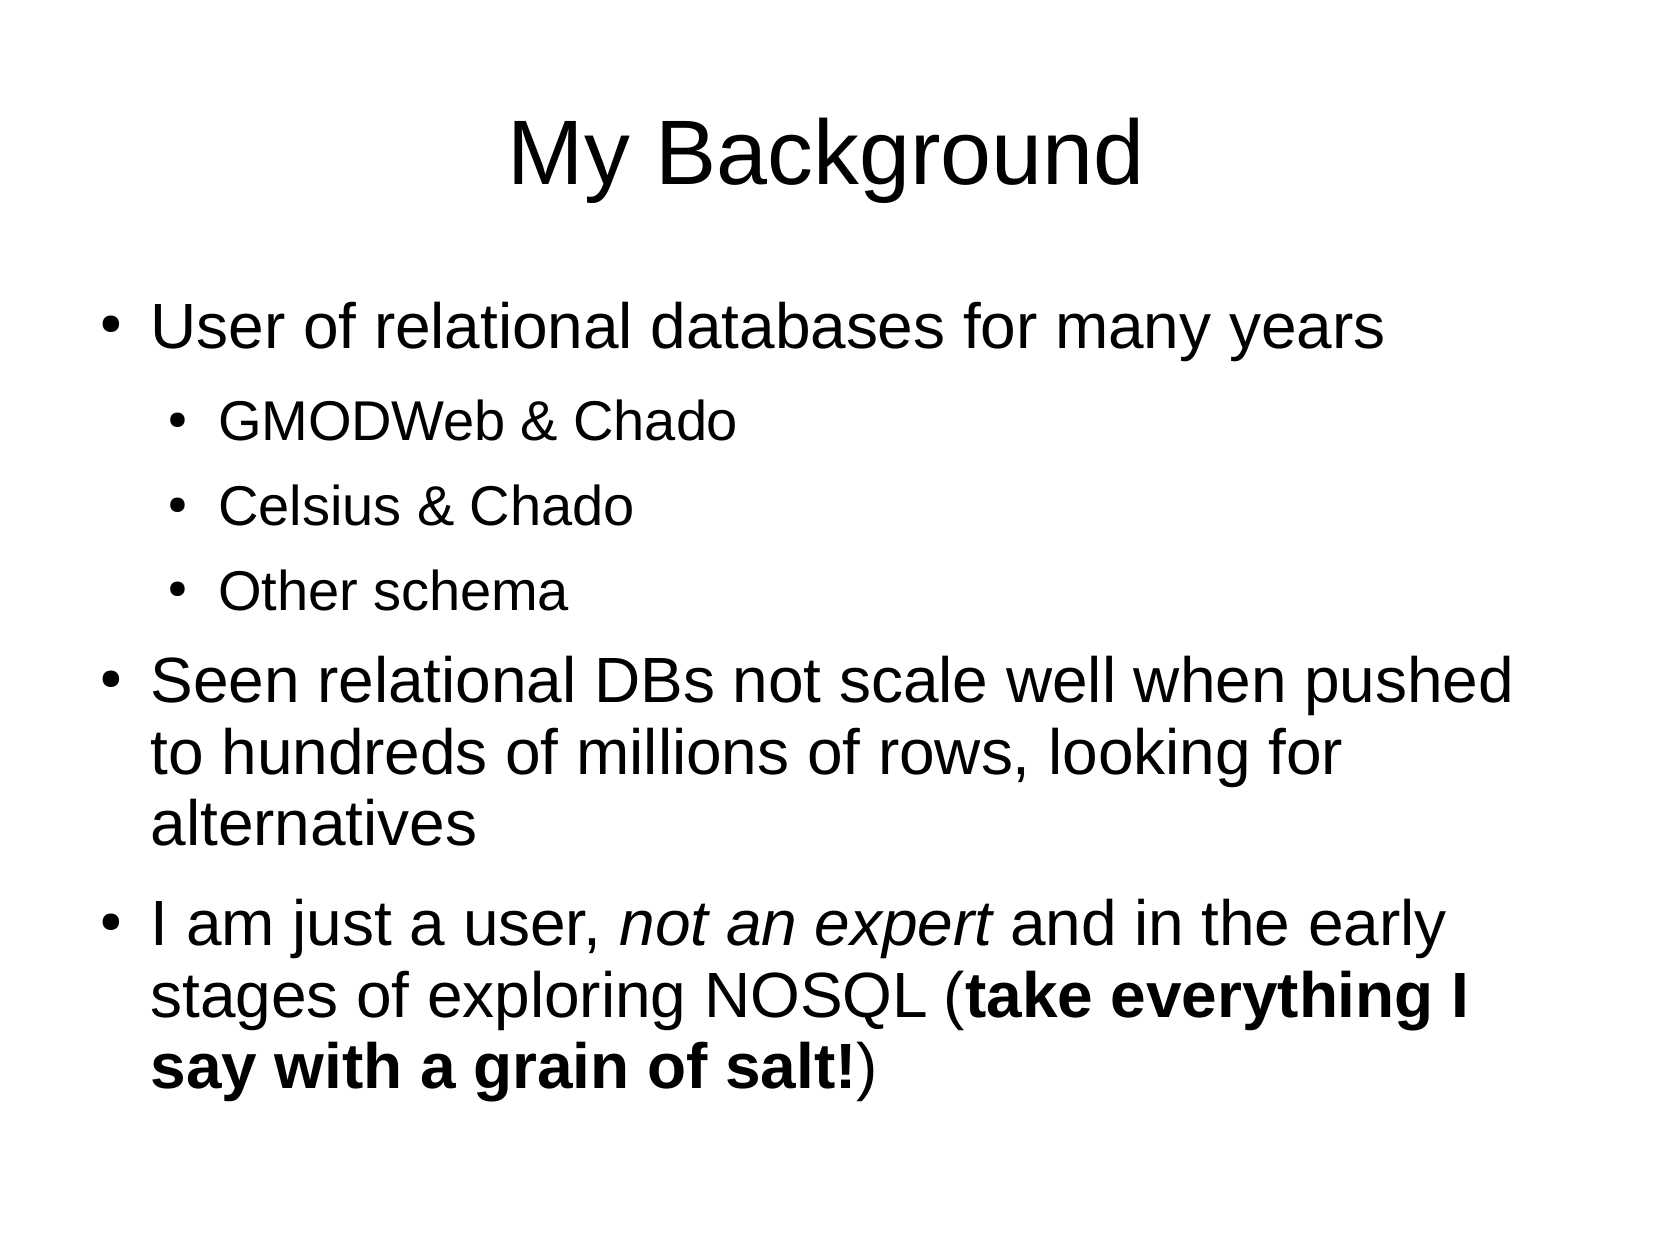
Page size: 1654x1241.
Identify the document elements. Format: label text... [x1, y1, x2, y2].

list User of relational databases for many years GMODWeb & Chado Celsius & Chado Other schema Seen relational DBs not scale well when pushed to hundreds of millions of rows, looking for alternatives I am just a user, not an expert and in the early stages of exploring NOSQL (take everything I say with a grain of salt!) [82, 290, 1571, 1109]
title My Background [82, 56, 1571, 250]
